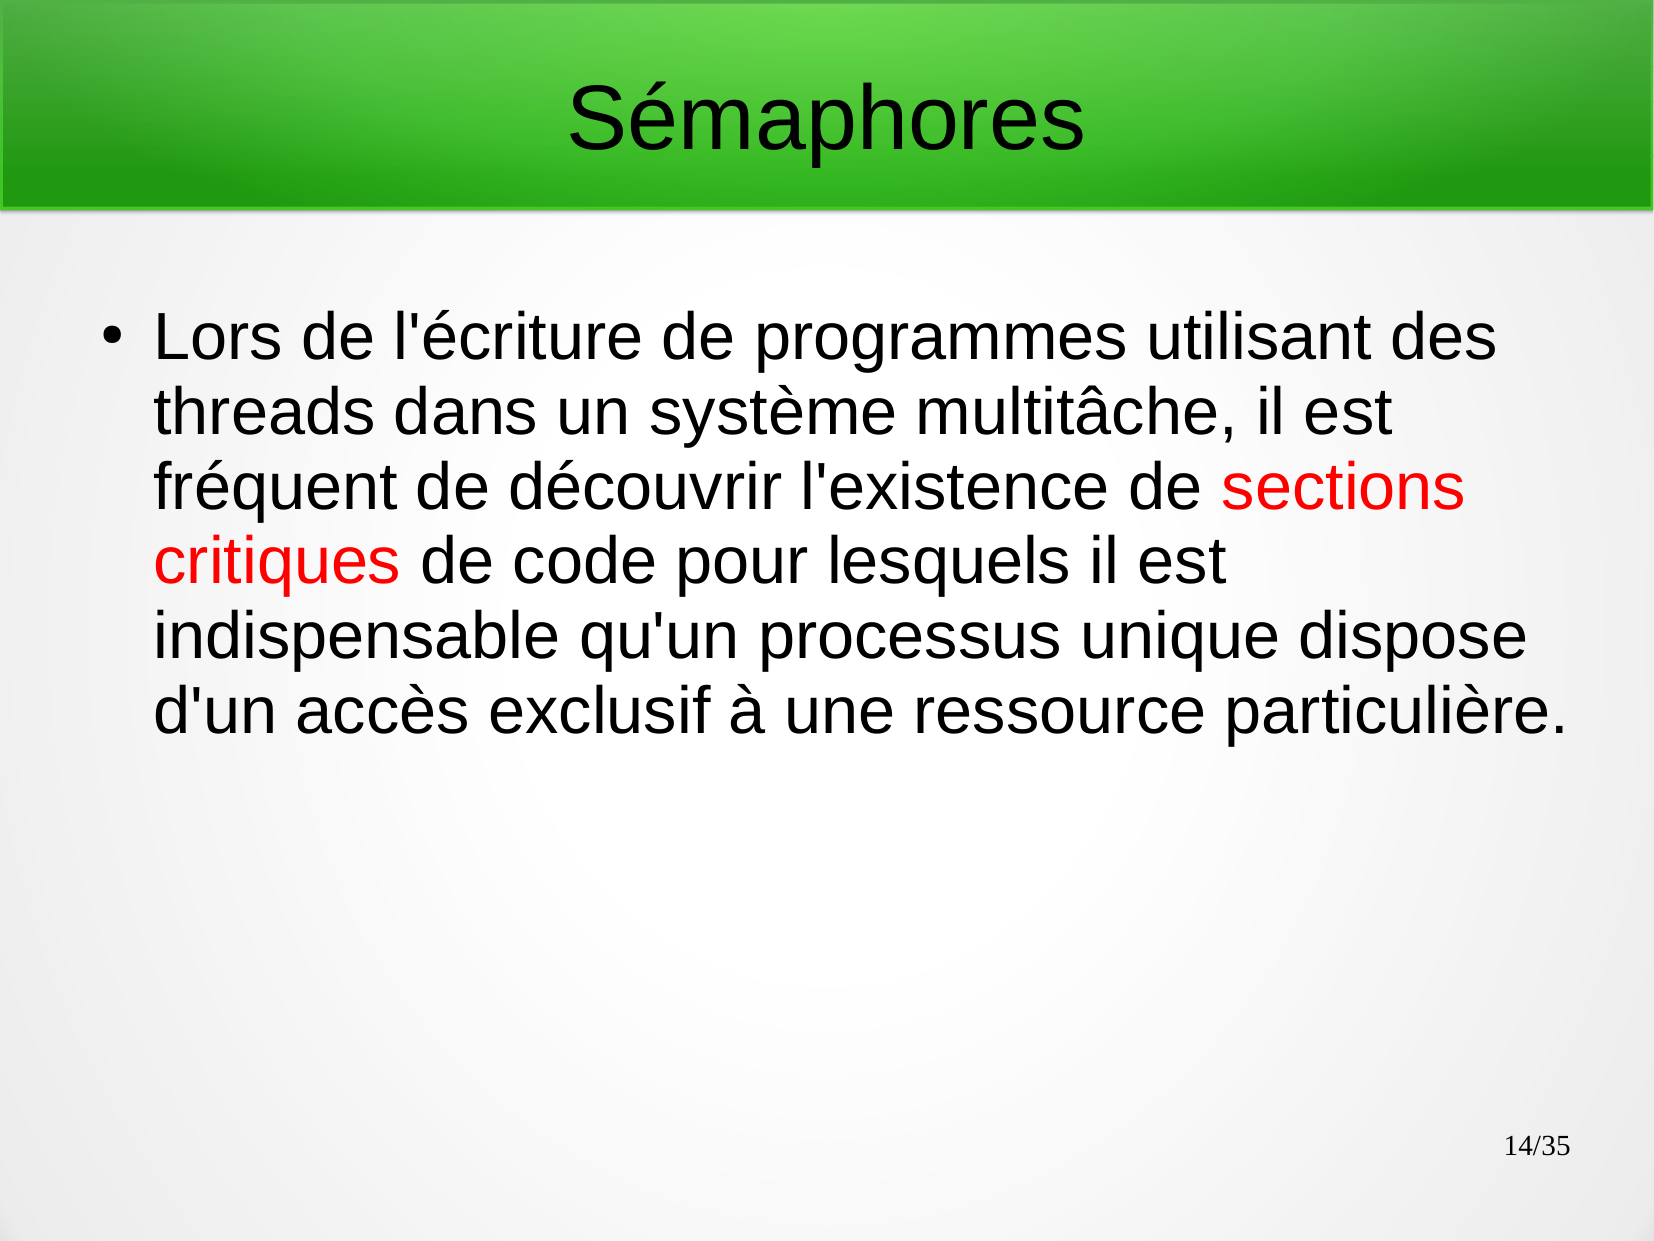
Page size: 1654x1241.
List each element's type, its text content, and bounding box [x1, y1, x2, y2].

list Lors de l'écriture de programmes utilisant des threads dans un système multitâche, il est fréquent de découvrir l'existence de sections critiques de code pour lesquels il est indispensable qu'un processus unique dispose d'un accès exclusif à une ressource particulière. [82, 299, 1571, 1019]
title Sémaphores [82, 47, 1571, 189]
